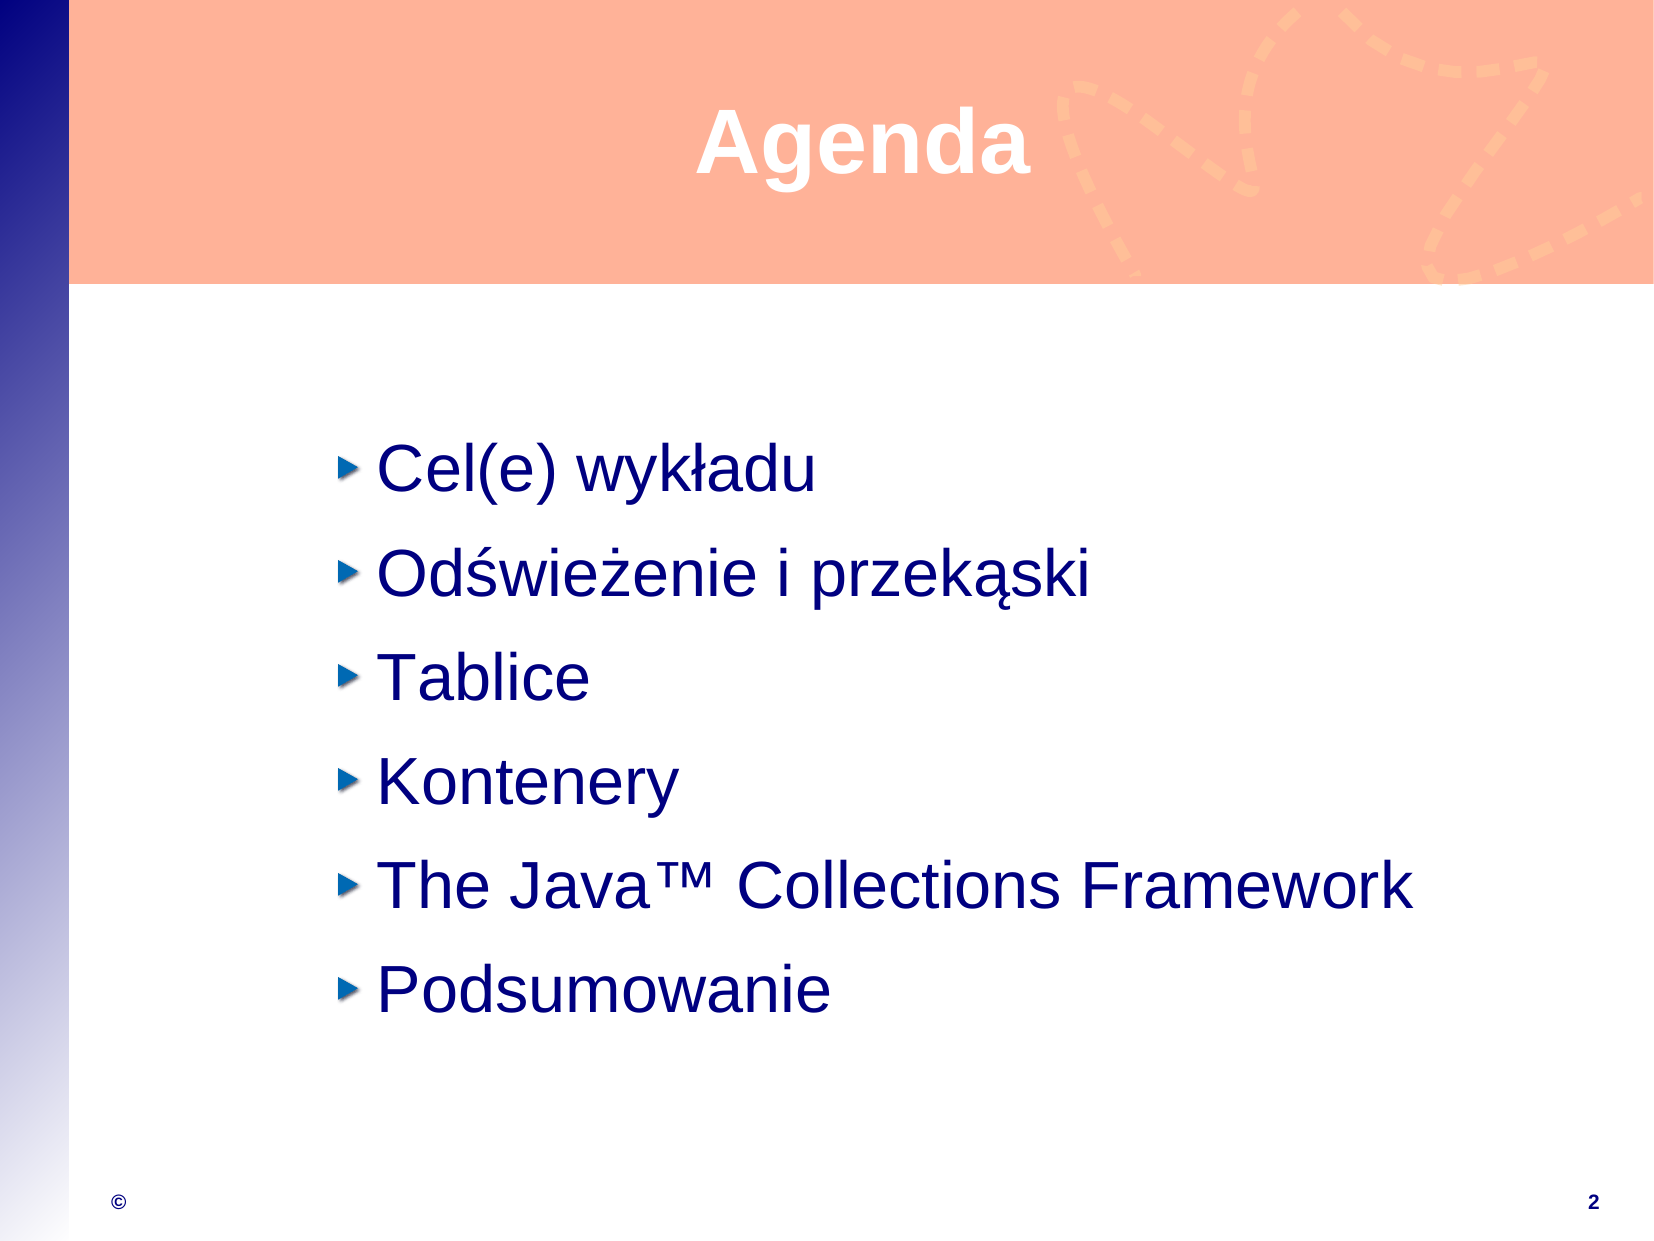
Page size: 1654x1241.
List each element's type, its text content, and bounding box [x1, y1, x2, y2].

list Cel(e) wykładu Odświeżenie i przekąski Tablice Kontenery The Java™ Collections Framework Podsumowanie [306, 431, 1420, 1028]
title Agenda [72, 37, 1654, 246]
